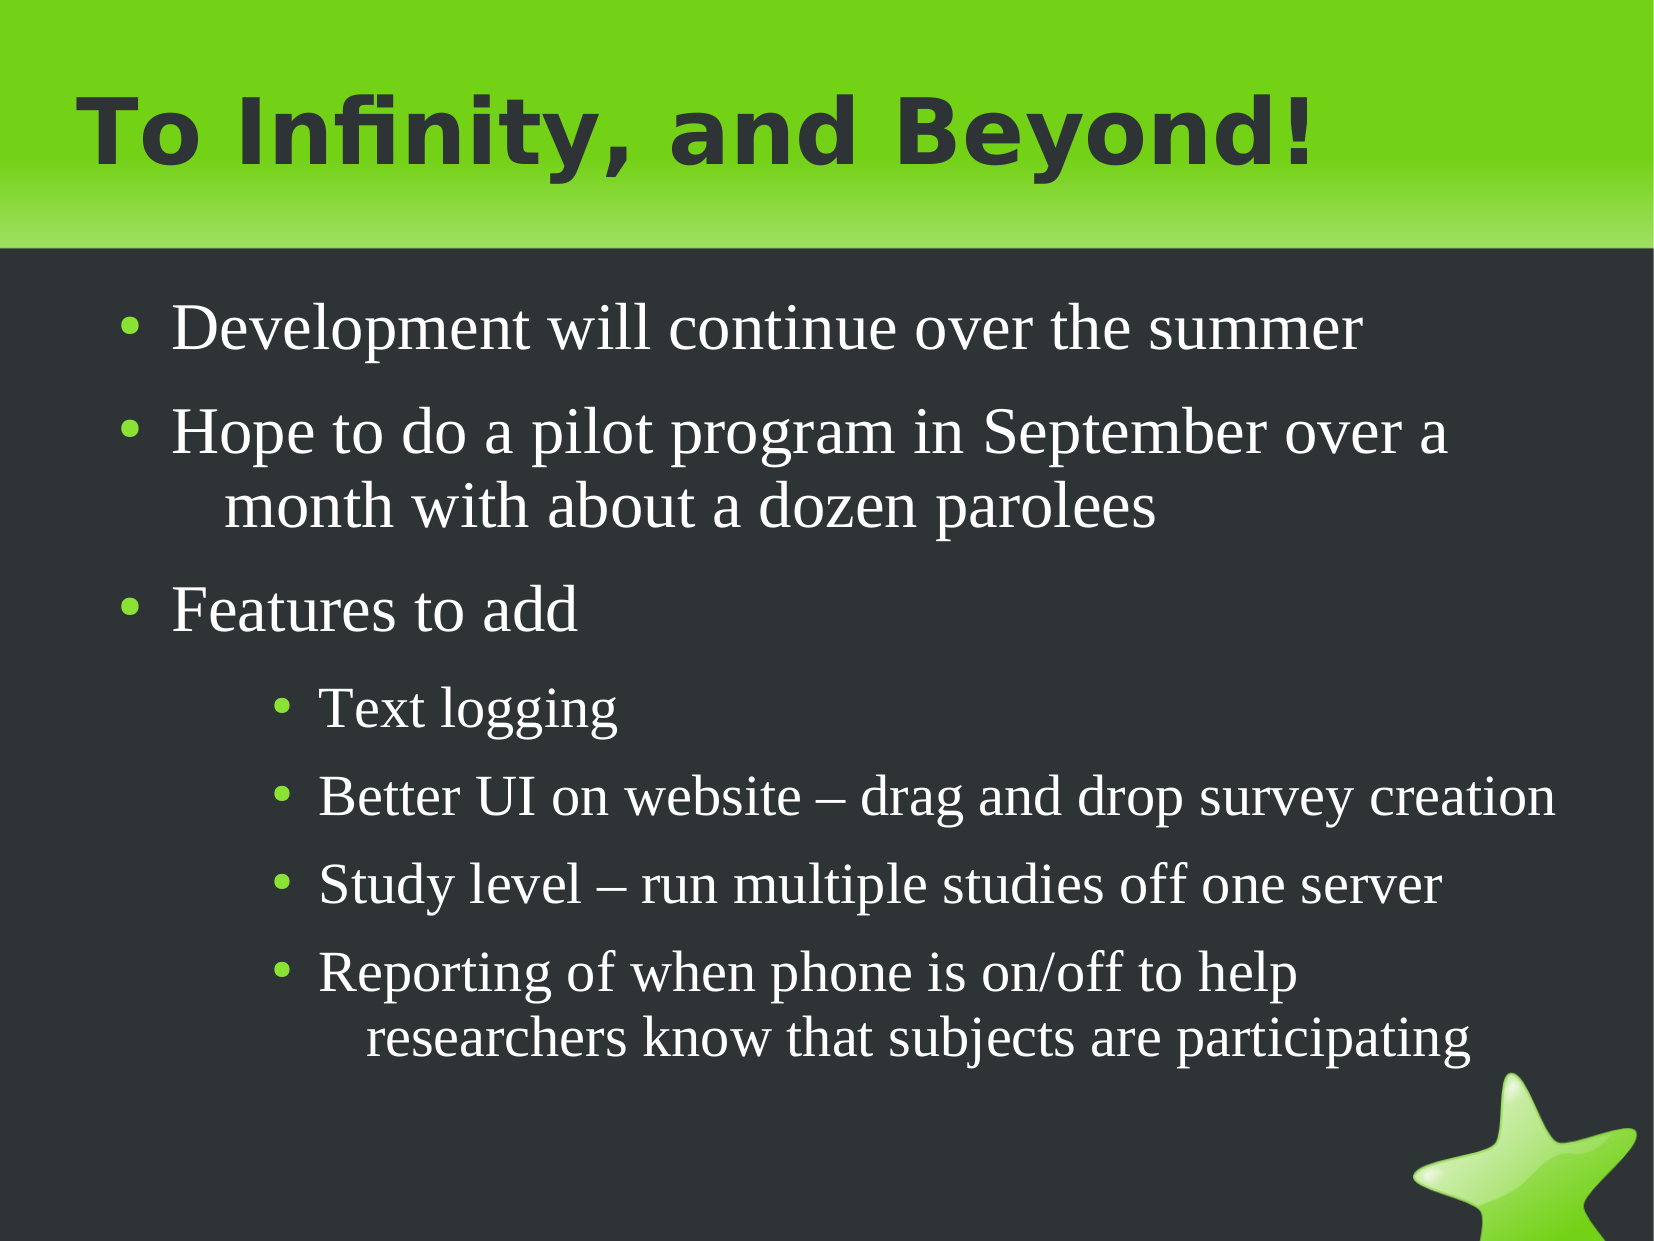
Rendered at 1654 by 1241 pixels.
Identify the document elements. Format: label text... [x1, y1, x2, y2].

picture [0, 0, 1654, 1241]
title To Infinity, and Beyond! [76, 36, 1565, 229]
list Development will continue over the summer Hope to do a pilot program in September over a month with about a dozen parolees Features to add Text logging Better UI on website – drag and drop survey creation Study level – run multiple studies off one server Reporting of when phone is on/off to help researchers know that subjects are participating [82, 290, 1571, 1126]
